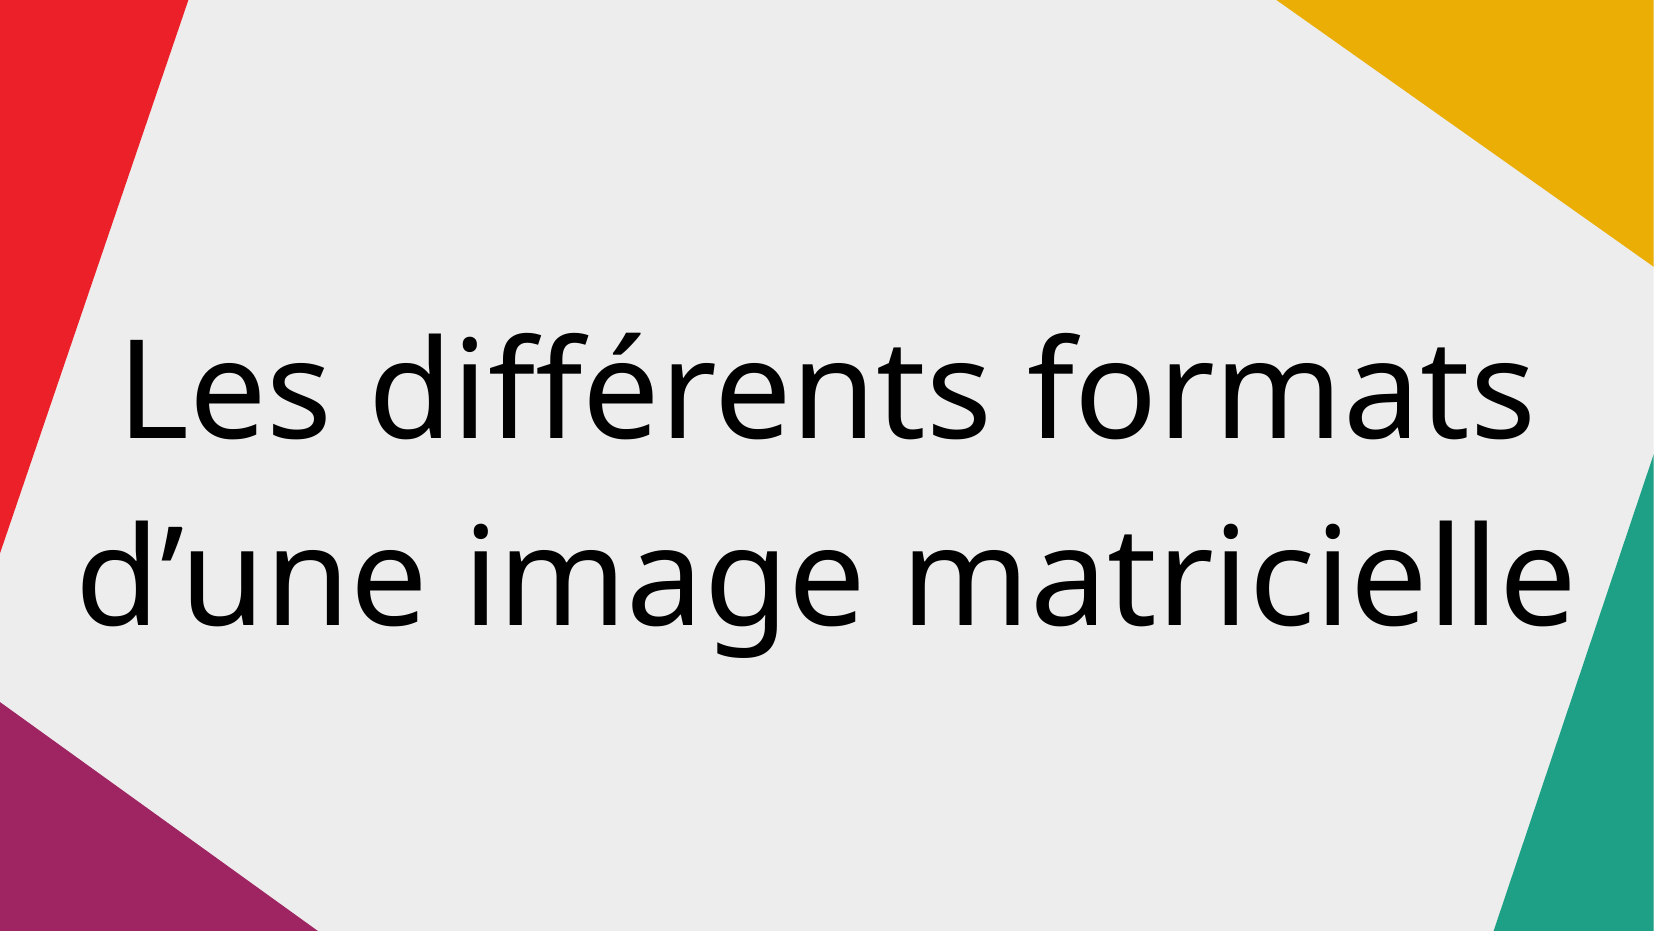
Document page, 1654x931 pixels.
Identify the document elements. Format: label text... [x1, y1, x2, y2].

title Les différents formats d’une image matricielle [0, 317, 1654, 639]
